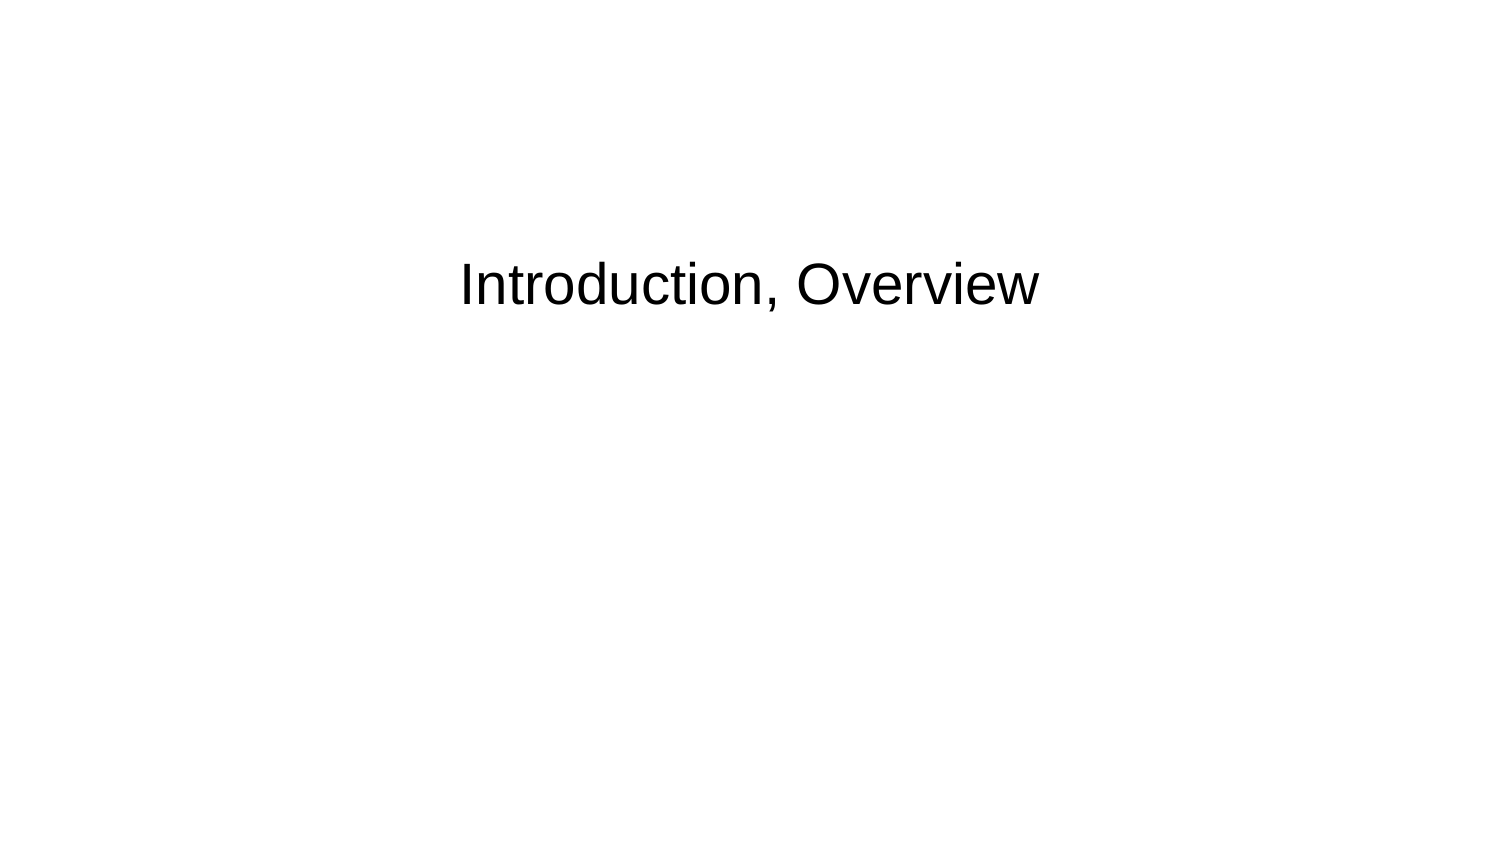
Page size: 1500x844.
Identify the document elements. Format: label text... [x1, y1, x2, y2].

title Introduction, Overview [75, 230, 1425, 372]
